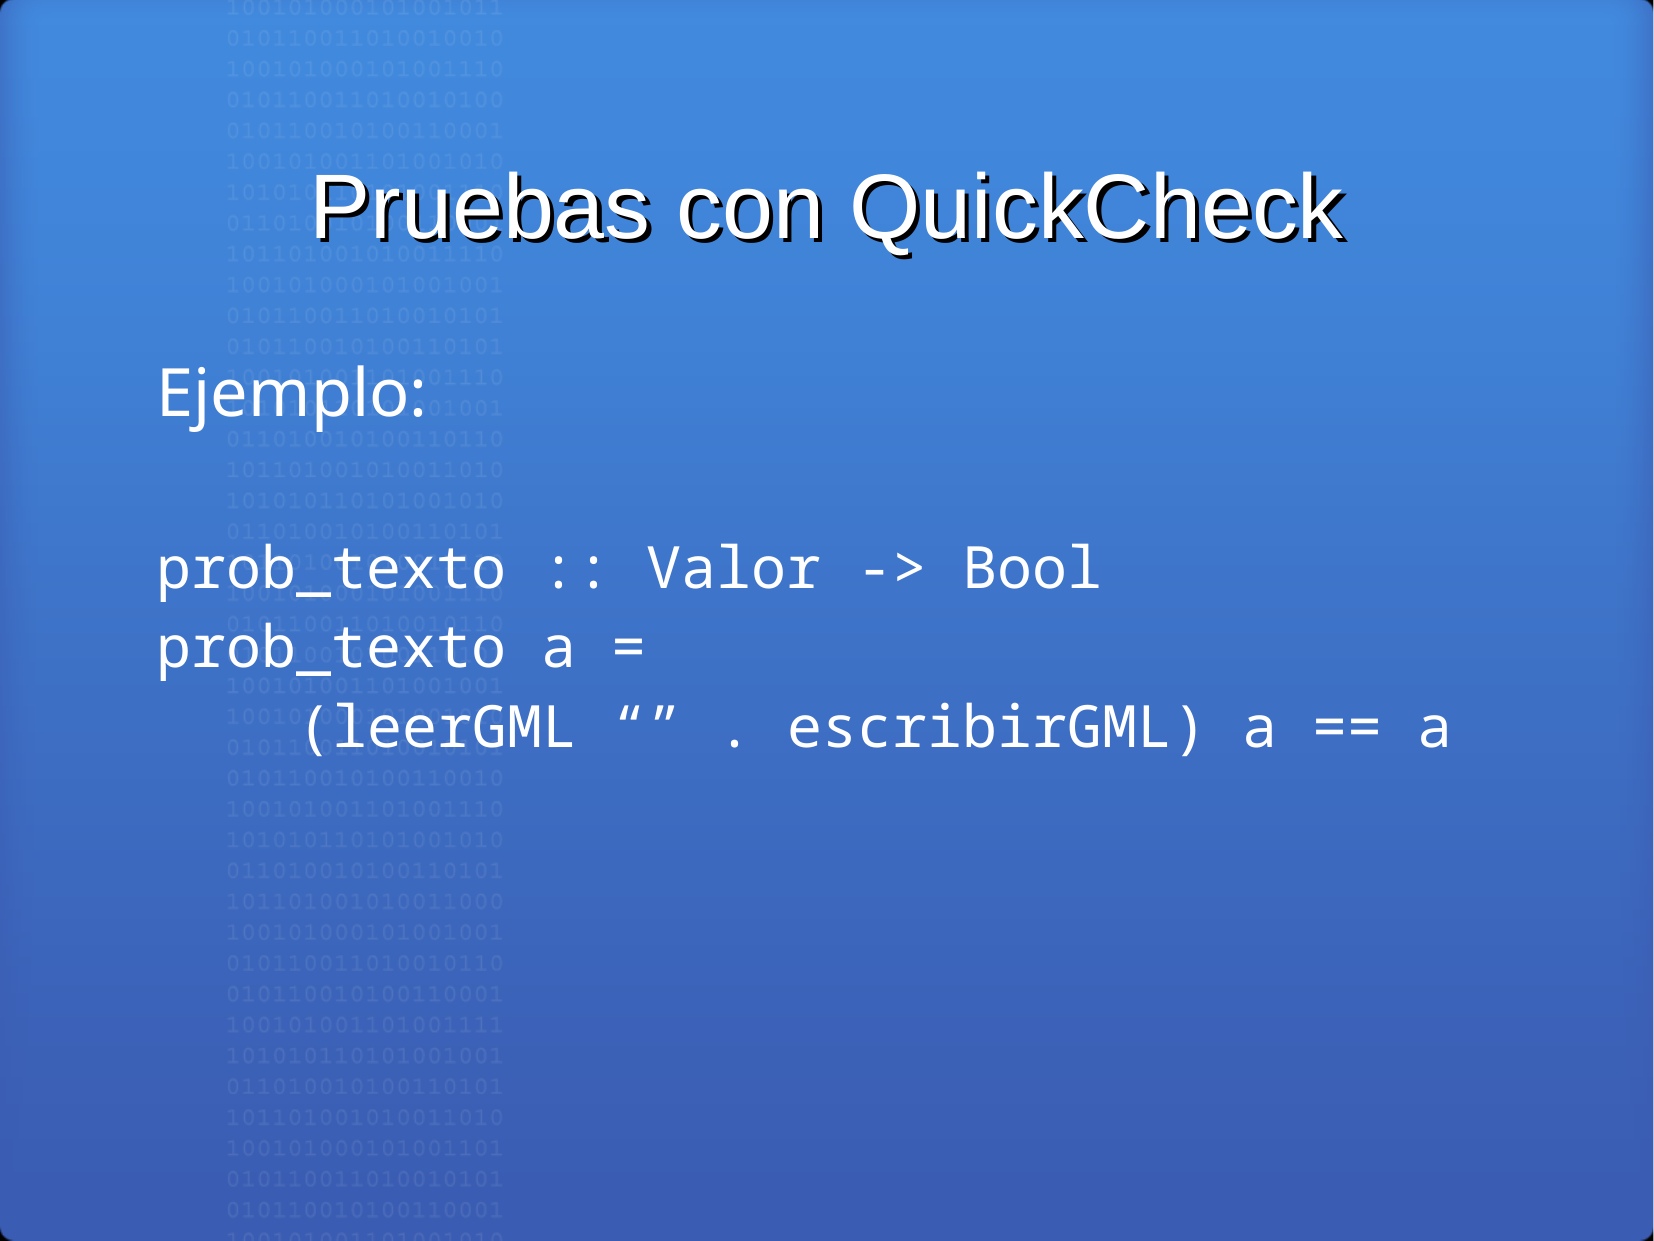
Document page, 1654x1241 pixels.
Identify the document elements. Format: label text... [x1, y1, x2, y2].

picture [0, 0, 1654, 1241]
title Pruebas con QuickCheck [121, 110, 1534, 303]
subtitle Ejemplo: prob_texto :: Valor -> Bool prob_texto a = (leerGML “” . escribirGML) a == a [121, 352, 1534, 1119]
